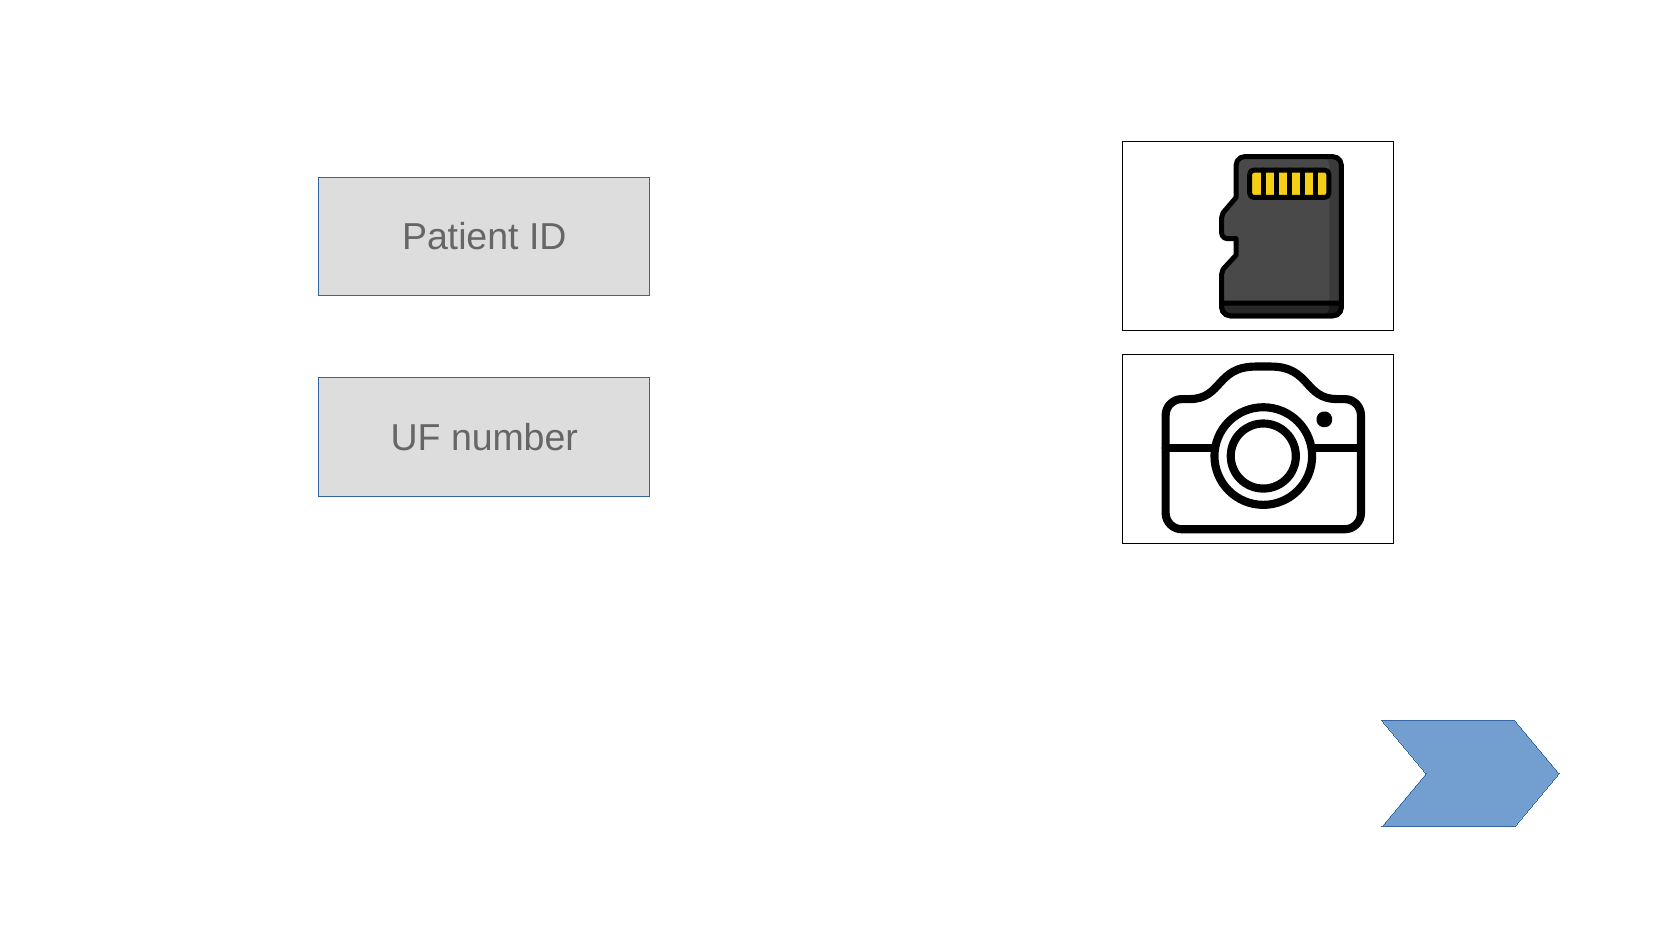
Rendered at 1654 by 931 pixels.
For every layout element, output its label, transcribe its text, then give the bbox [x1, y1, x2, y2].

text_box UF number [318, 377, 650, 497]
text_box [1381, 720, 1560, 827]
text_box [1122, 354, 1394, 544]
text_box [1122, 141, 1394, 331]
text_box Patient ID [318, 177, 650, 296]
